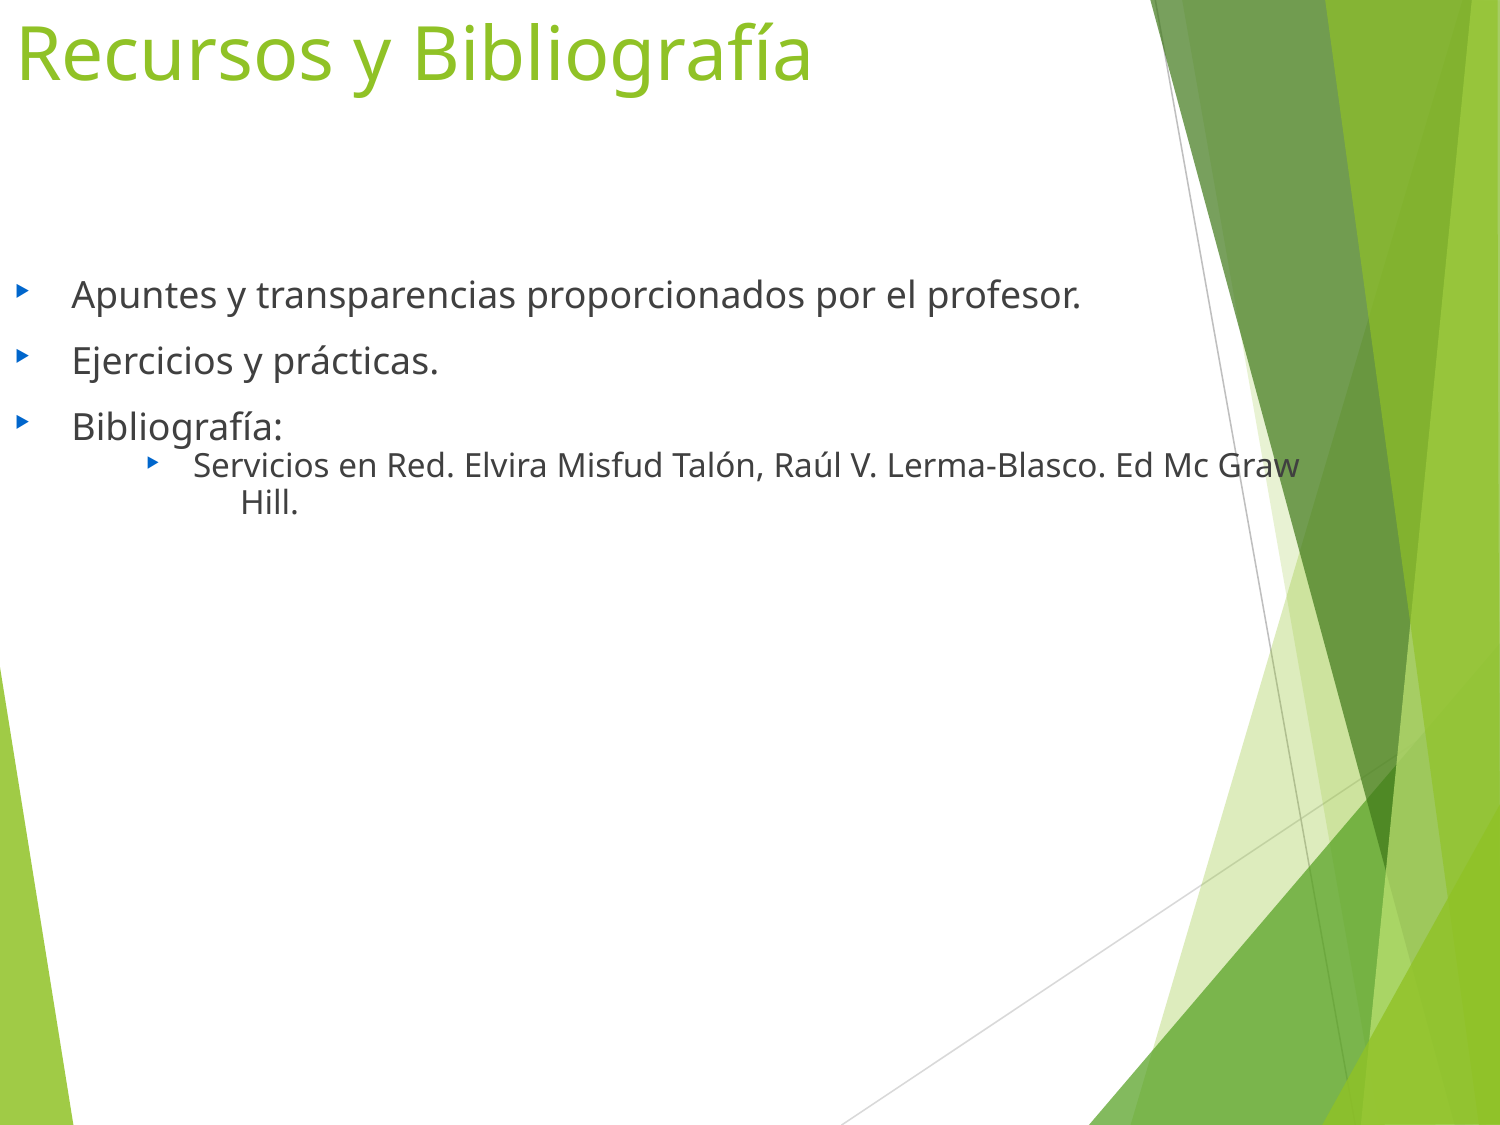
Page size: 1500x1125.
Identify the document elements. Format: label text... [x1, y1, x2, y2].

title Recursos y Bibliografía [0, 0, 1351, 188]
list Apuntes y transparencias proporcionados por el profesor. Ejercicios y prácticas. Bibliografía: Servicios en Red. Elvira Misfud Talón, Raúl V. Lerma-Blasco. Ed Mc Graw Hill. [0, 263, 1351, 500]
